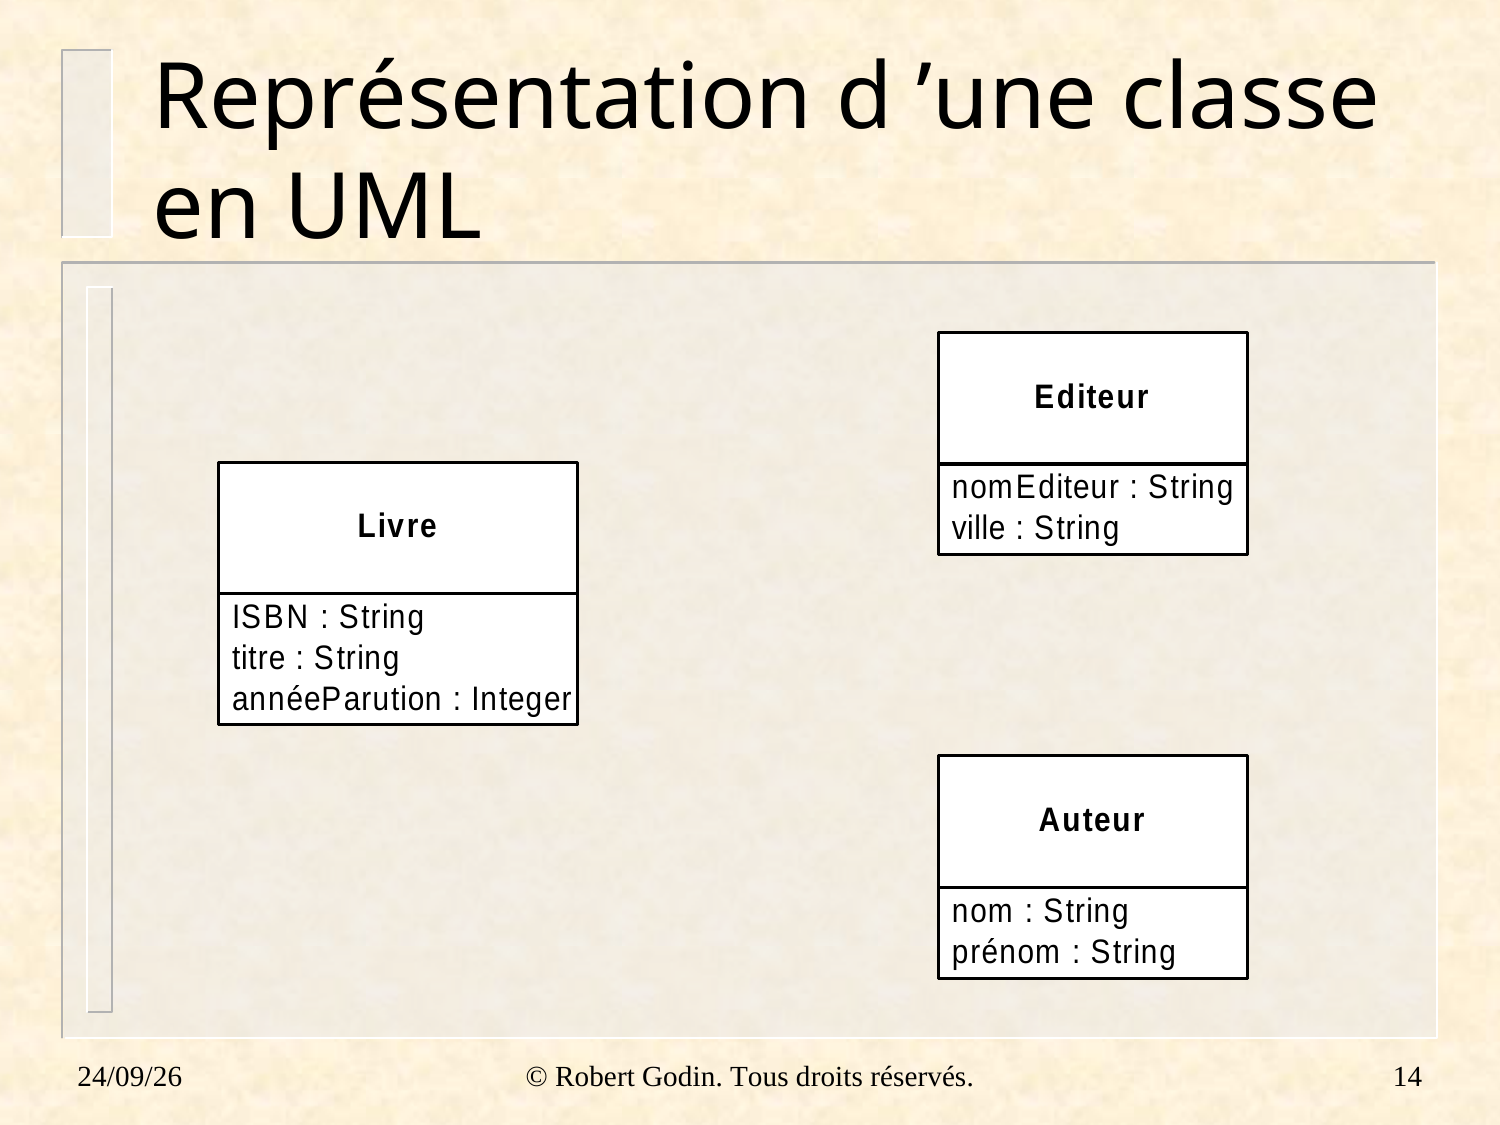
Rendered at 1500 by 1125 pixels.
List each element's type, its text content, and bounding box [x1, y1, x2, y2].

title Représentation d ’une classe en UML [137, 56, 1413, 238]
picture [0, 0, 1500, 1125]
text_box <number> [1125, 1037, 1438, 1113]
chart [212, 287, 1326, 1001]
text_box 31/05/21 [62, 1037, 376, 1113]
text_box © Robert Godin. Tous droits réservés. [512, 1037, 988, 1113]
